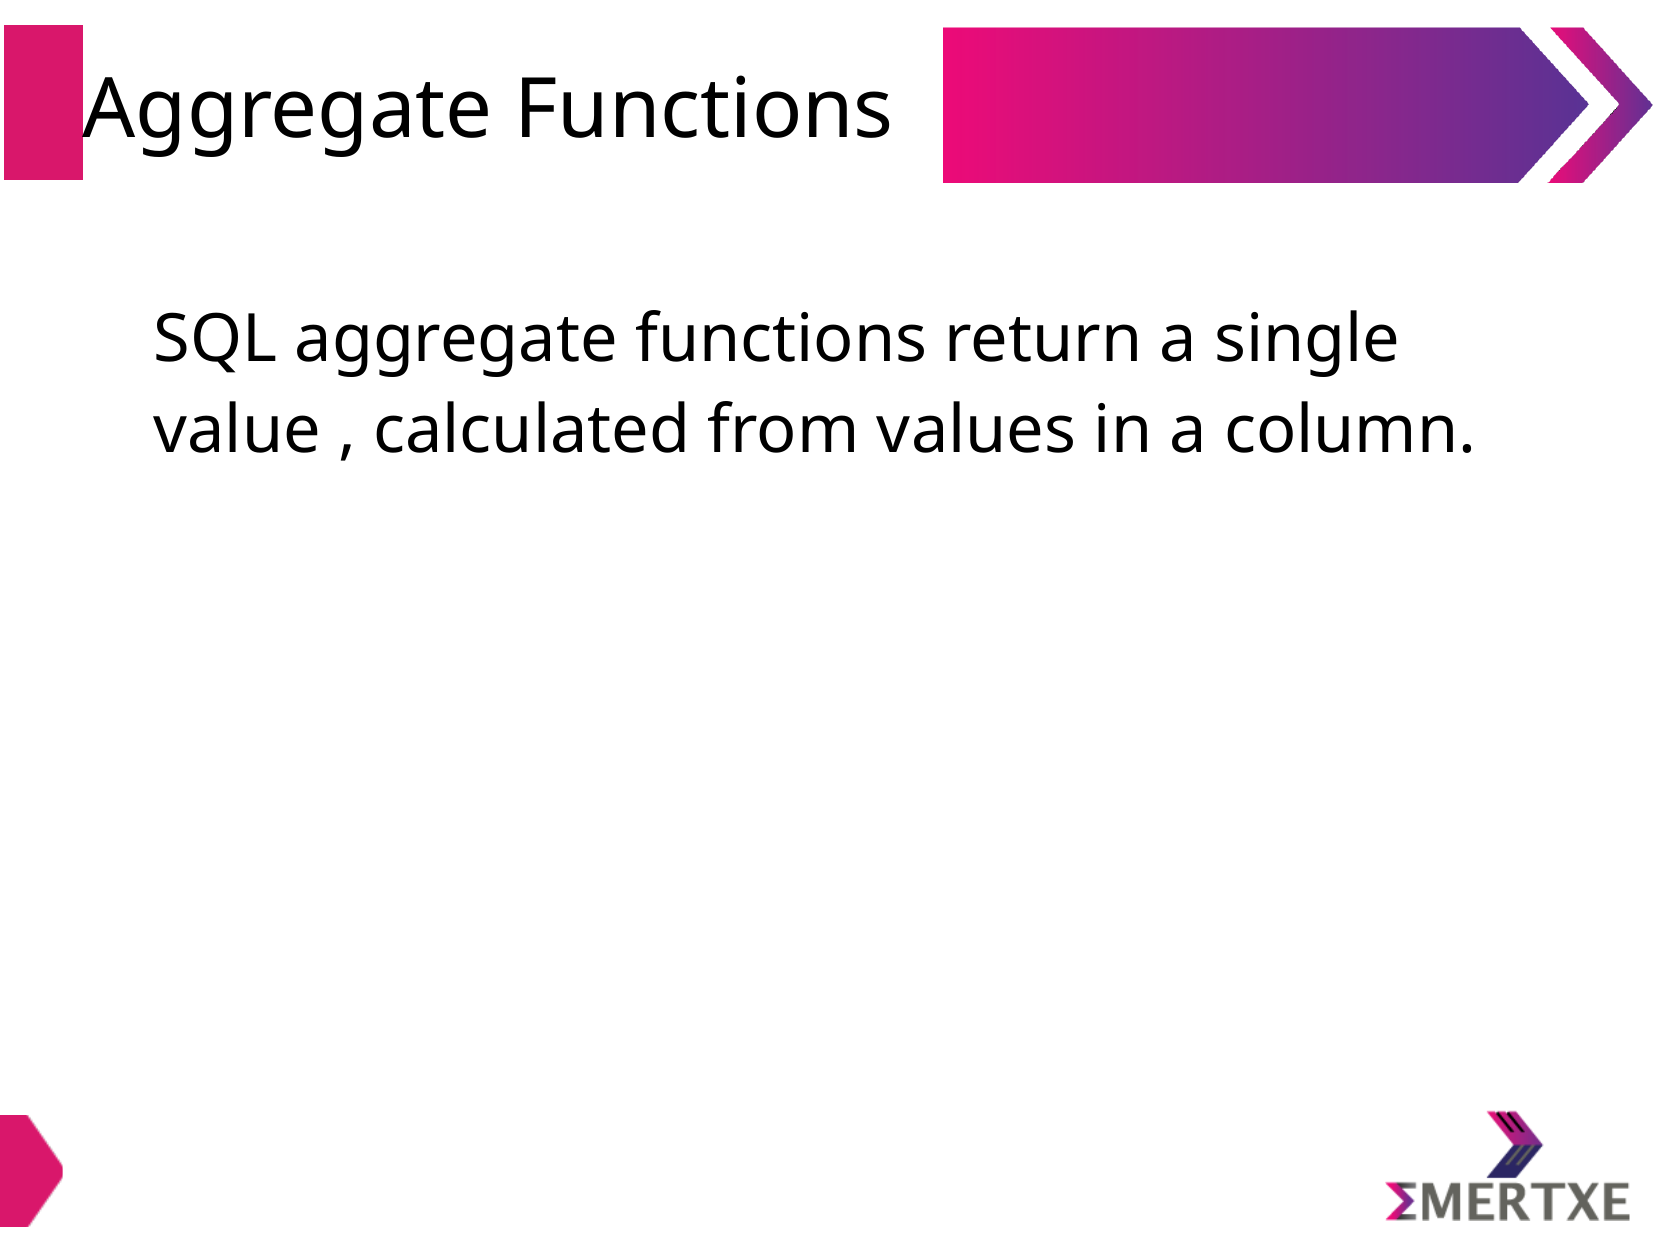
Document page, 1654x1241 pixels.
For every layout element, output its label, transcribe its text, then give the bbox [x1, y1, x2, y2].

picture [1571, 27, 1653, 183]
list SQL aggregate functions return a single value , calculated from values in a column. [82, 290, 1571, 1010]
picture [1385, 1107, 1631, 1221]
title Aggregate Functions [82, 2, 1571, 210]
